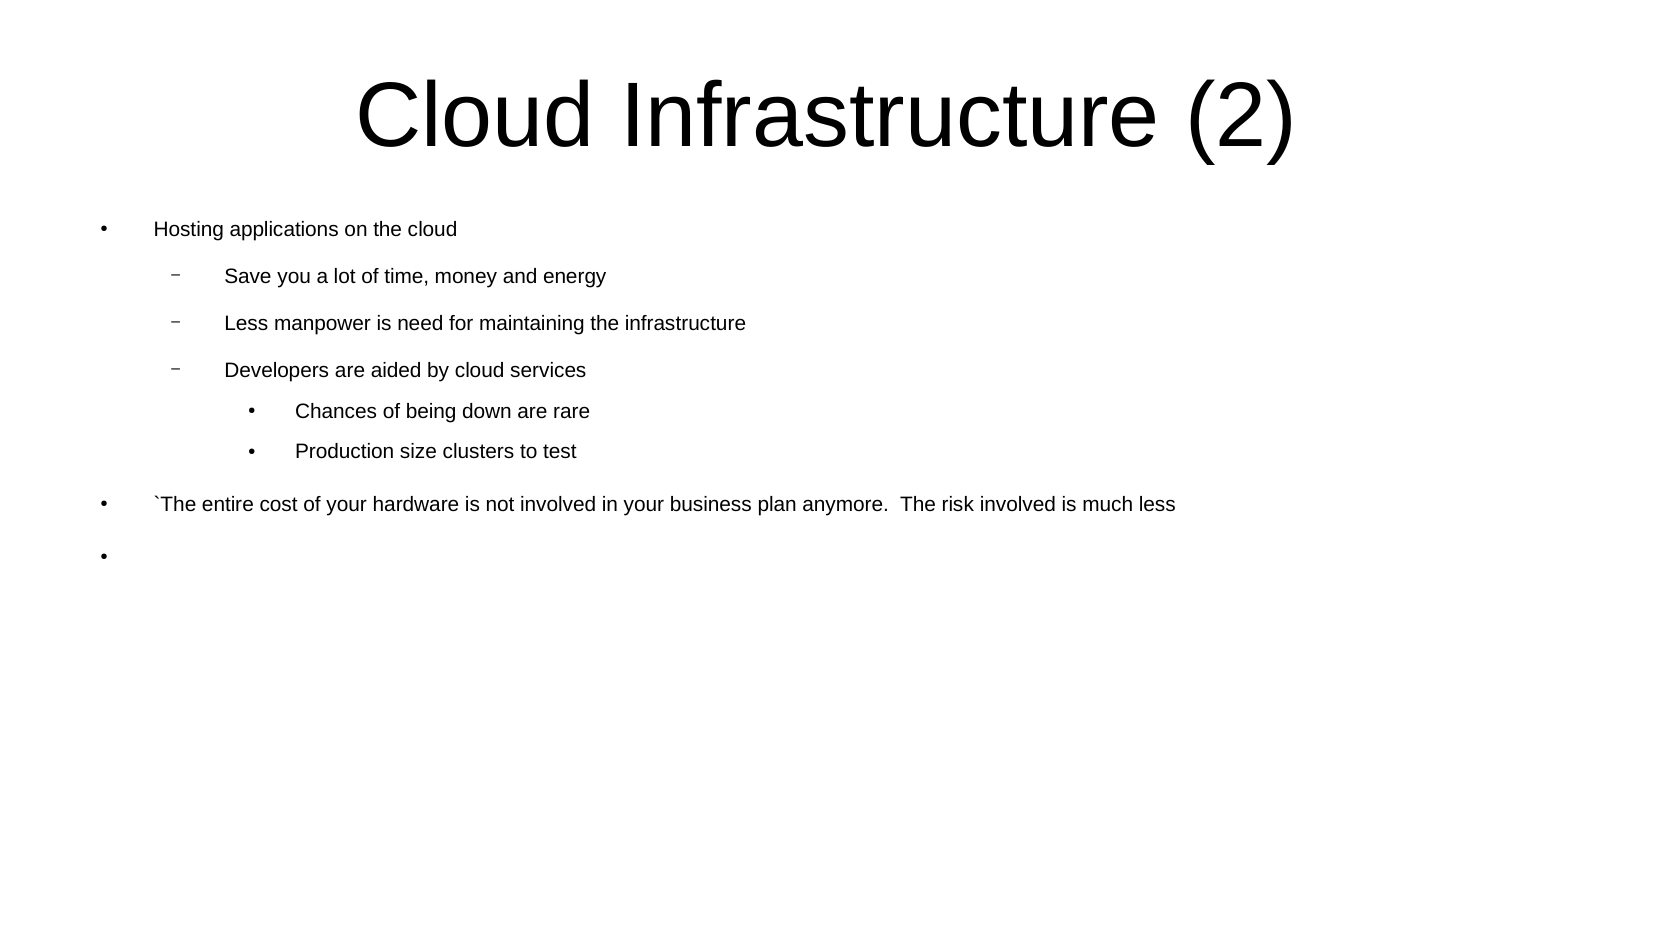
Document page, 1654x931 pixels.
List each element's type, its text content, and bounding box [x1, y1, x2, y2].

title Cloud Infrastructure (2) [82, 37, 1571, 193]
list Hosting applications on the cloud Save you a lot of time, money and energy Less manpower is need for maintaining the infrastructure Developers are aided by cloud services Chances of being down are rare Production size clusters to test `The entire cost of your hardware is not involved in your business plan anymore. The risk involved is much less [82, 217, 1576, 931]
